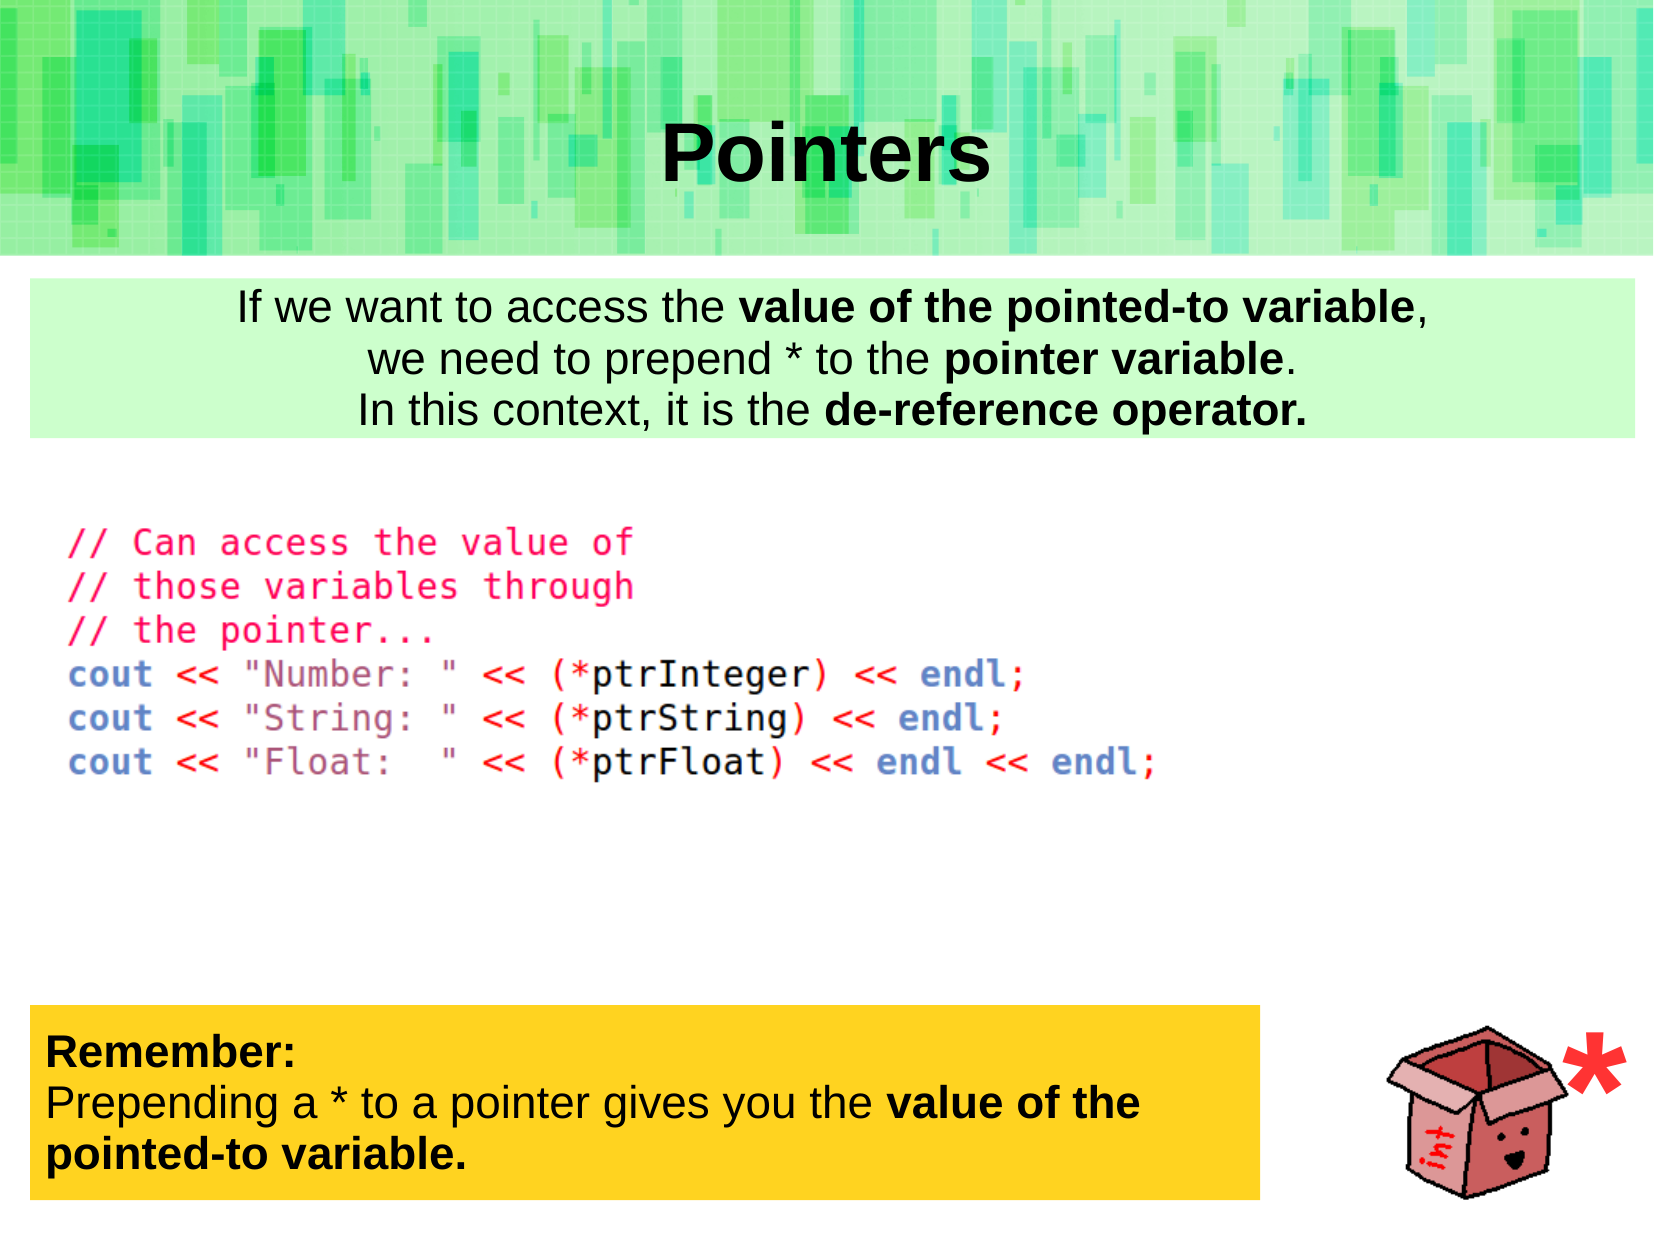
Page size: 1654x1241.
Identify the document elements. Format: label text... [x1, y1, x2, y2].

picture [0, 0, 1654, 1241]
text_box If we want to access the value of the pointed-to variable, we need to prepend * to the pointer variable. In this context, it is the de-reference operator. [30, 278, 1636, 439]
text_box * [1547, 989, 1637, 1191]
text_box Remember: Prepending a * to a pointer gives you the value of the pointed-to variable. [30, 1005, 1261, 1201]
title Pointers [82, 49, 1571, 257]
